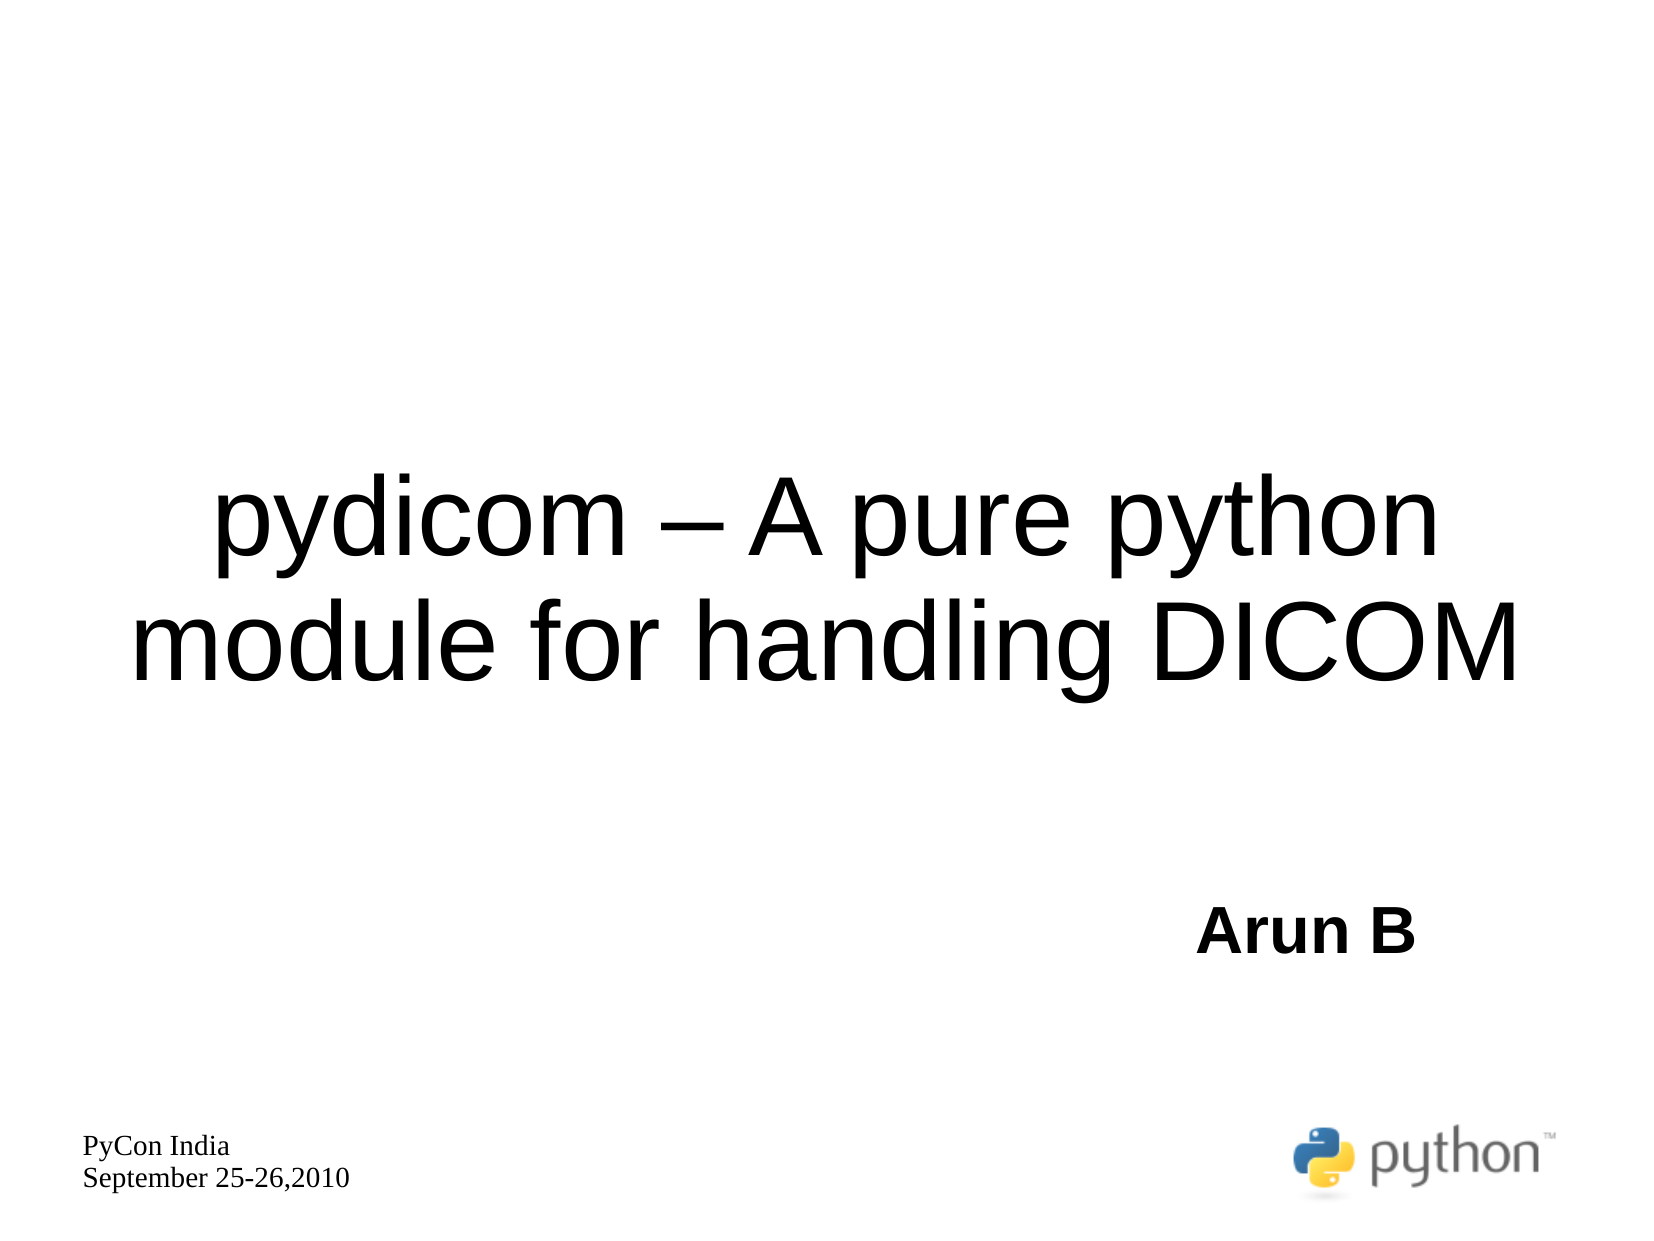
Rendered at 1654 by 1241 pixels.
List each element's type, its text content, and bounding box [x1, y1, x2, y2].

subtitle pydicom – A pure python module for handling DICOM [82, 49, 1571, 1109]
text_box Arun B [1181, 885, 1447, 976]
picture [1250, 1109, 1581, 1221]
